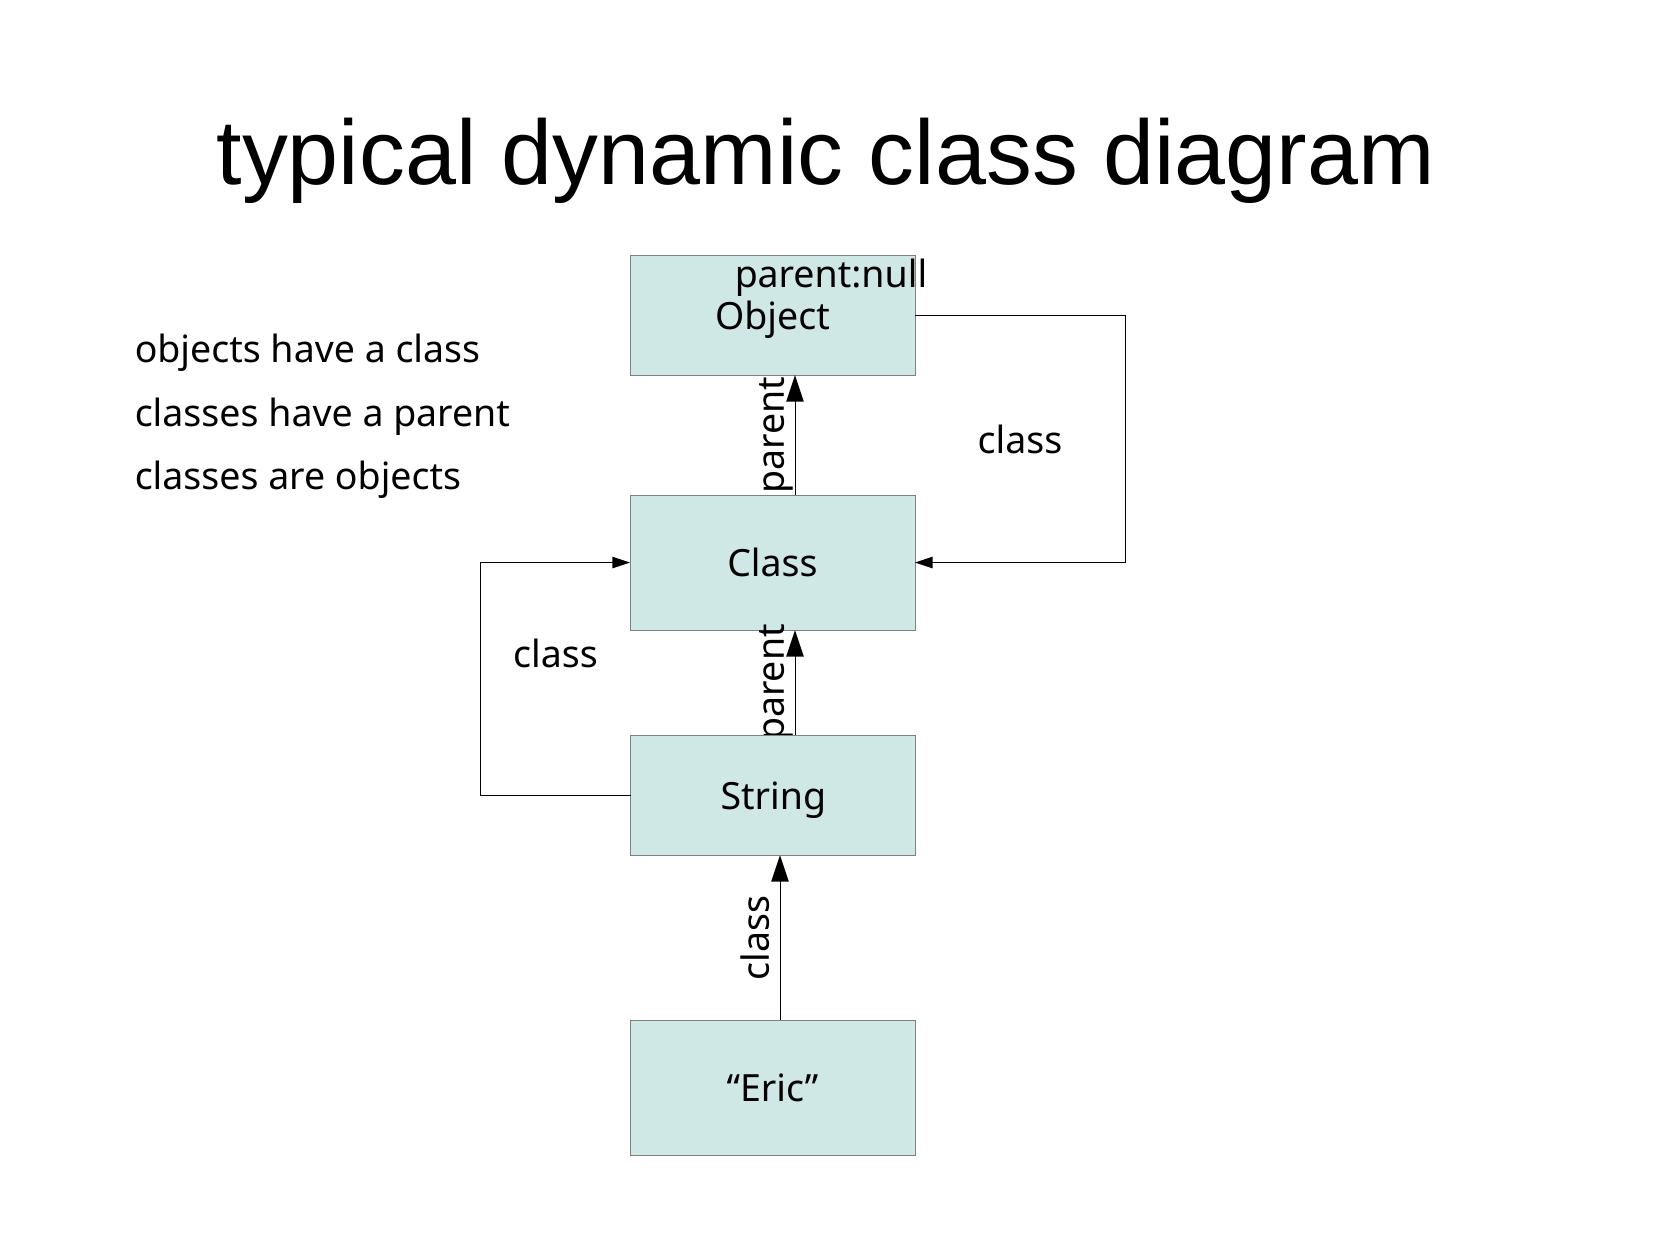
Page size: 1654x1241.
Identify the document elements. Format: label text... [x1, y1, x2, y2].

text_box parent:null [720, 240, 925, 304]
text_box “Eric” [630, 1020, 916, 1156]
text_box classes have a parent [120, 378, 514, 443]
title typical dynamic class diagram [82, 49, 1571, 257]
text_box classes are objects [120, 442, 468, 506]
text_box Object [721, 305, 738, 326]
text_box objects have a class [120, 315, 487, 378]
text_box Object [630, 255, 916, 376]
text_box String [630, 735, 916, 856]
text_box Class [630, 495, 916, 631]
text_box Object [750, 311, 762, 327]
